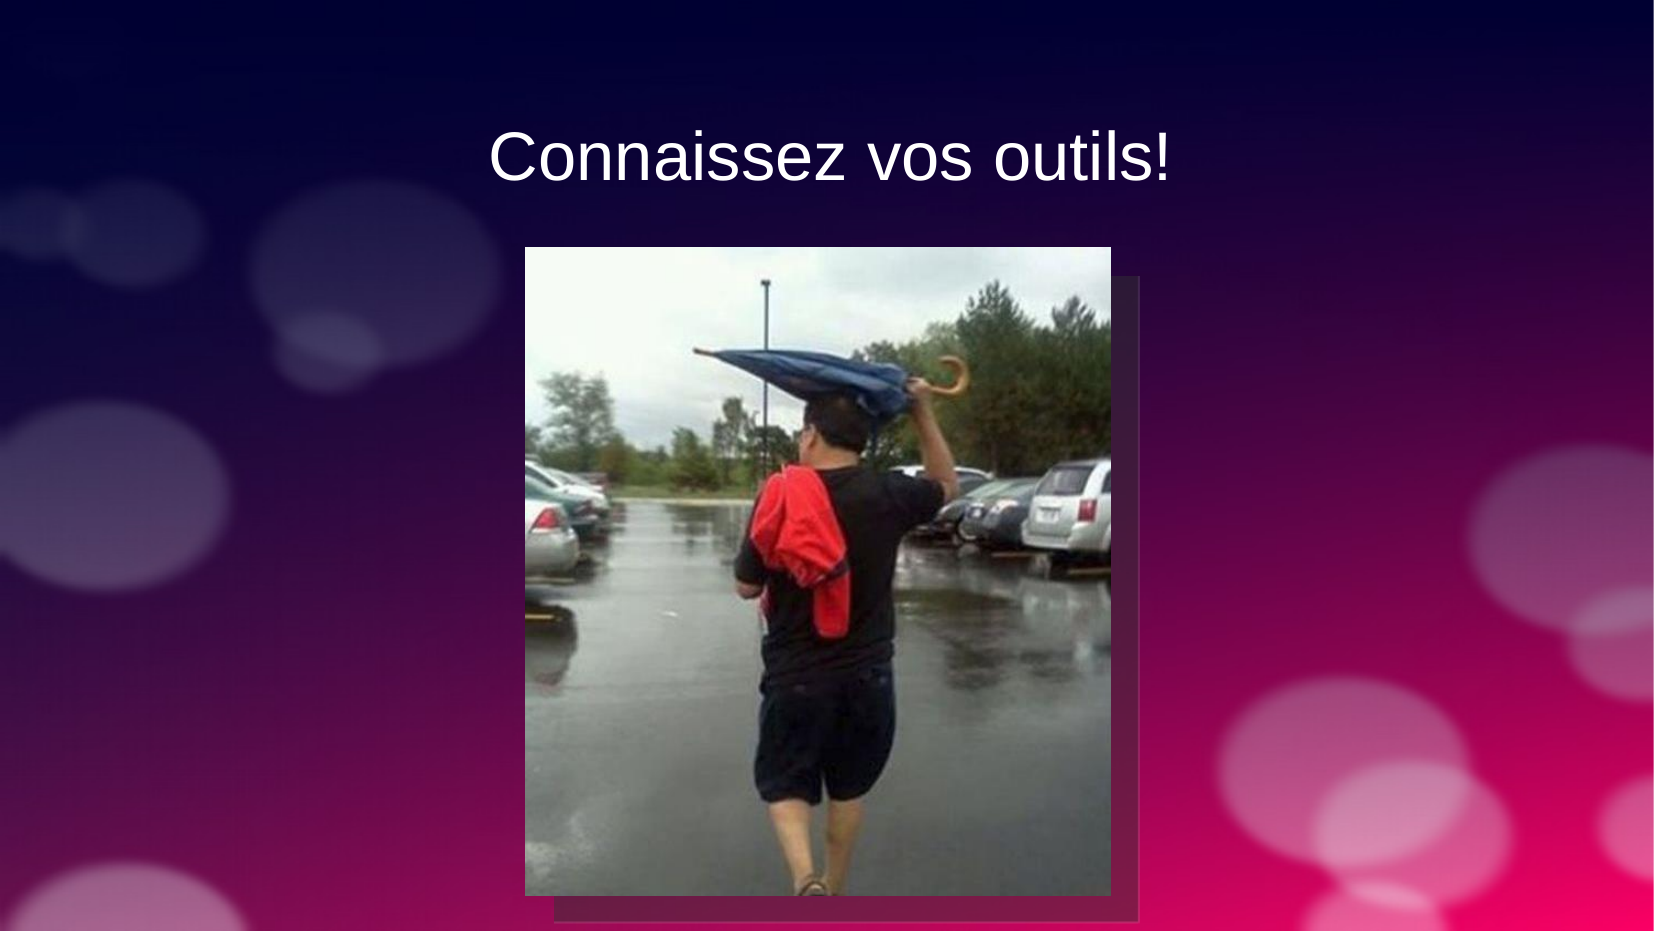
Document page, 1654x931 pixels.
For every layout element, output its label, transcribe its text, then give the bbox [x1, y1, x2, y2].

title Connaissez vos outils! [86, 78, 1576, 235]
picture [0, 0, 1654, 931]
